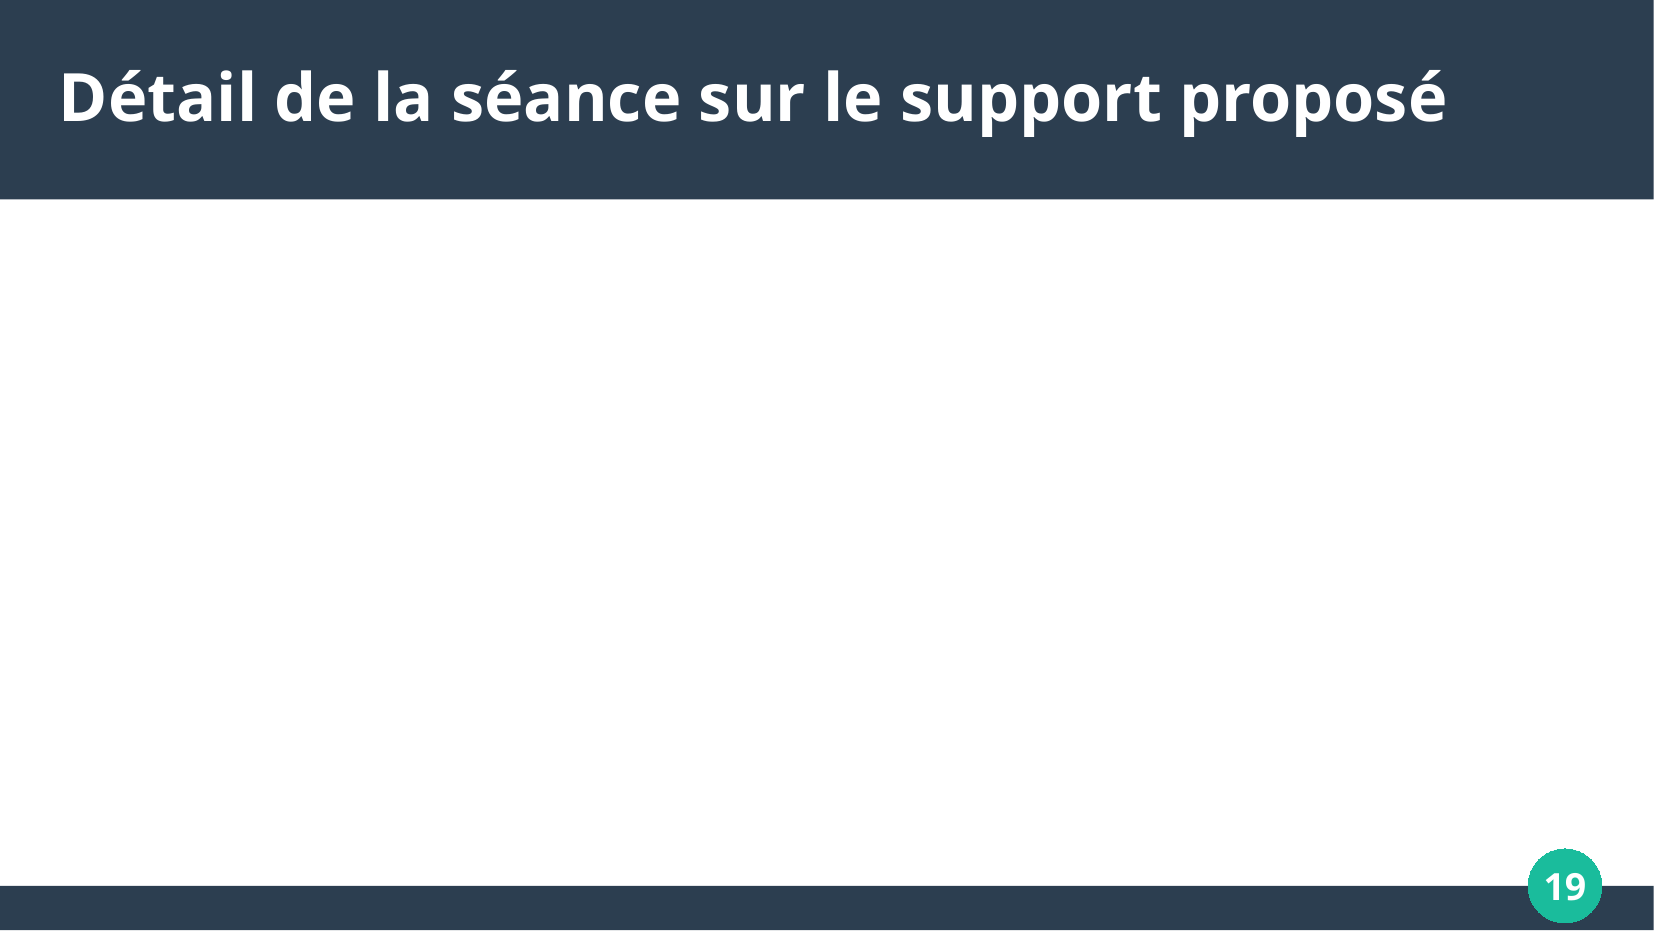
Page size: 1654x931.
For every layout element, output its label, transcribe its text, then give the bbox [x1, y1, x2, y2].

title Détail de la séance sur le support proposé [59, 37, 1595, 155]
